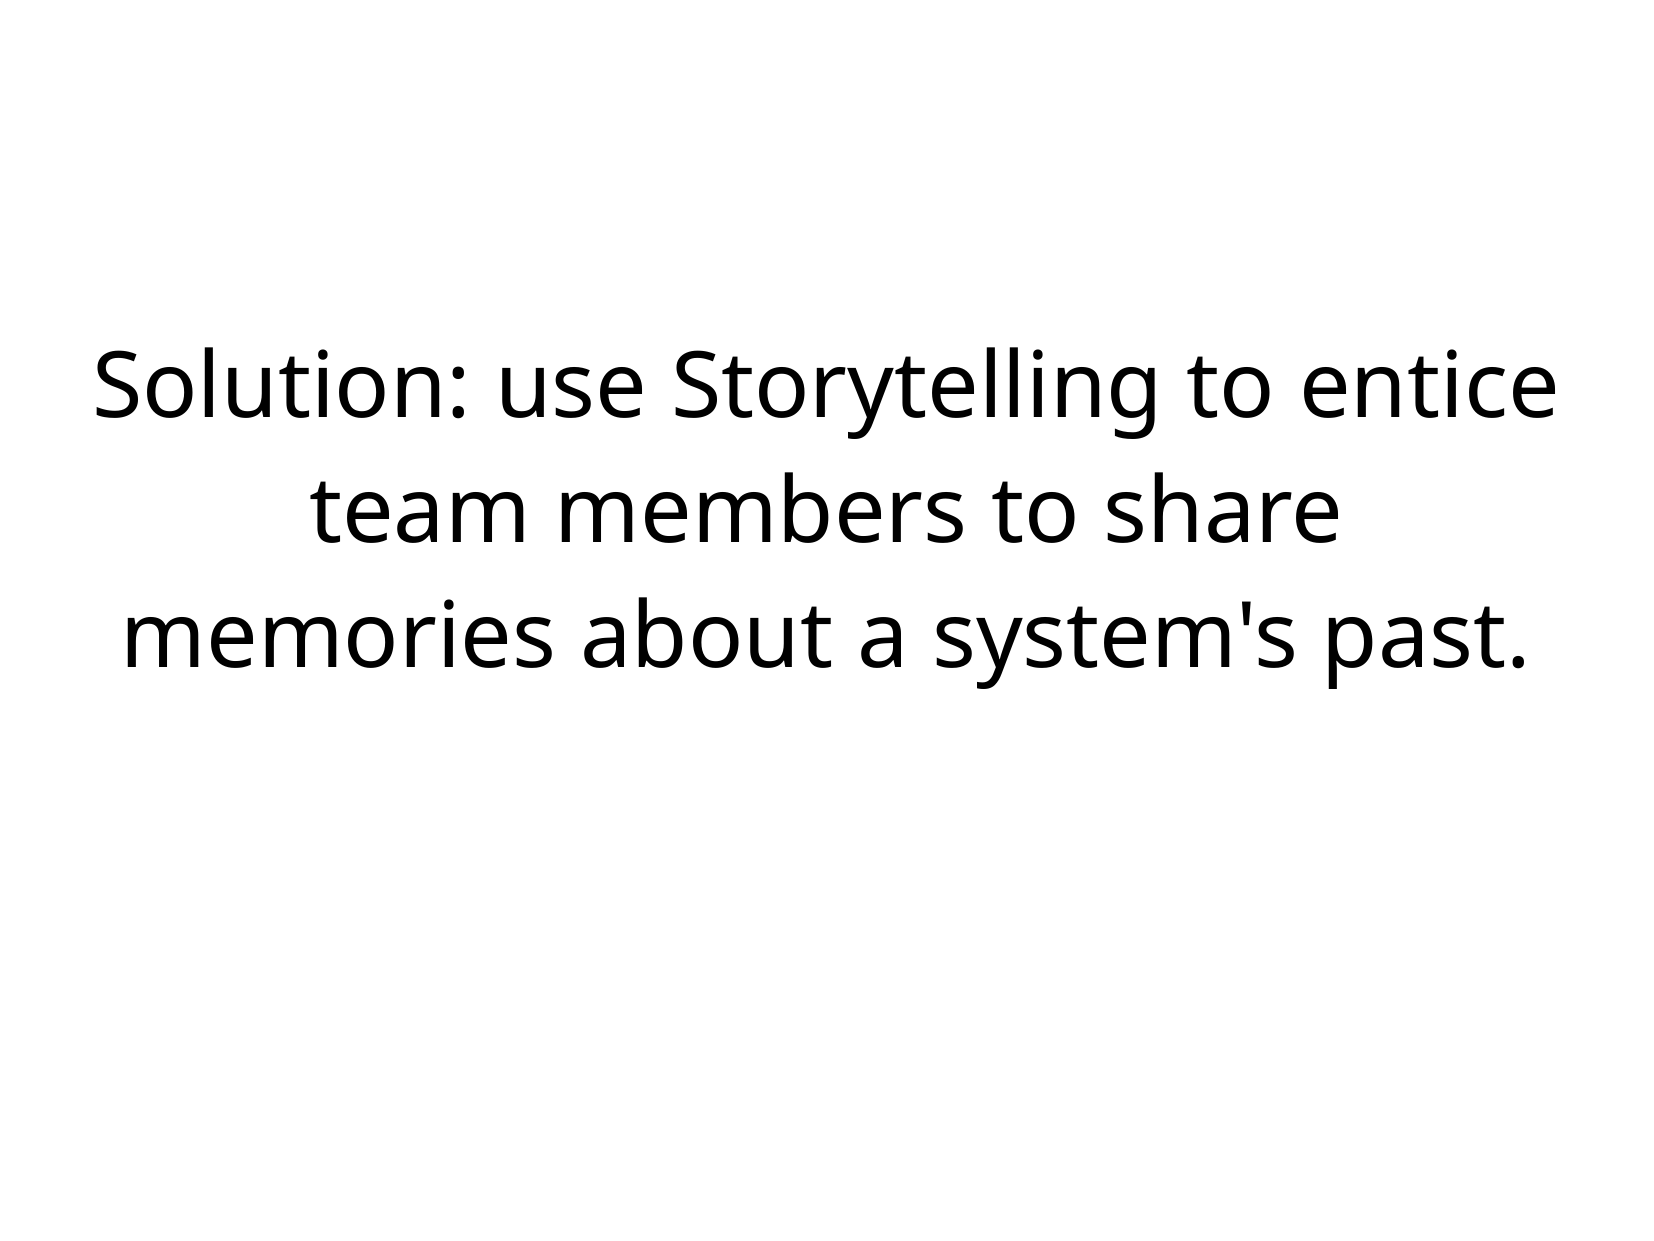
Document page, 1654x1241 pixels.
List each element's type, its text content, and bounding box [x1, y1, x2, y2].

title Solution: use Storytelling to entice team members to share memories about a system's past. [82, 346, 1571, 668]
